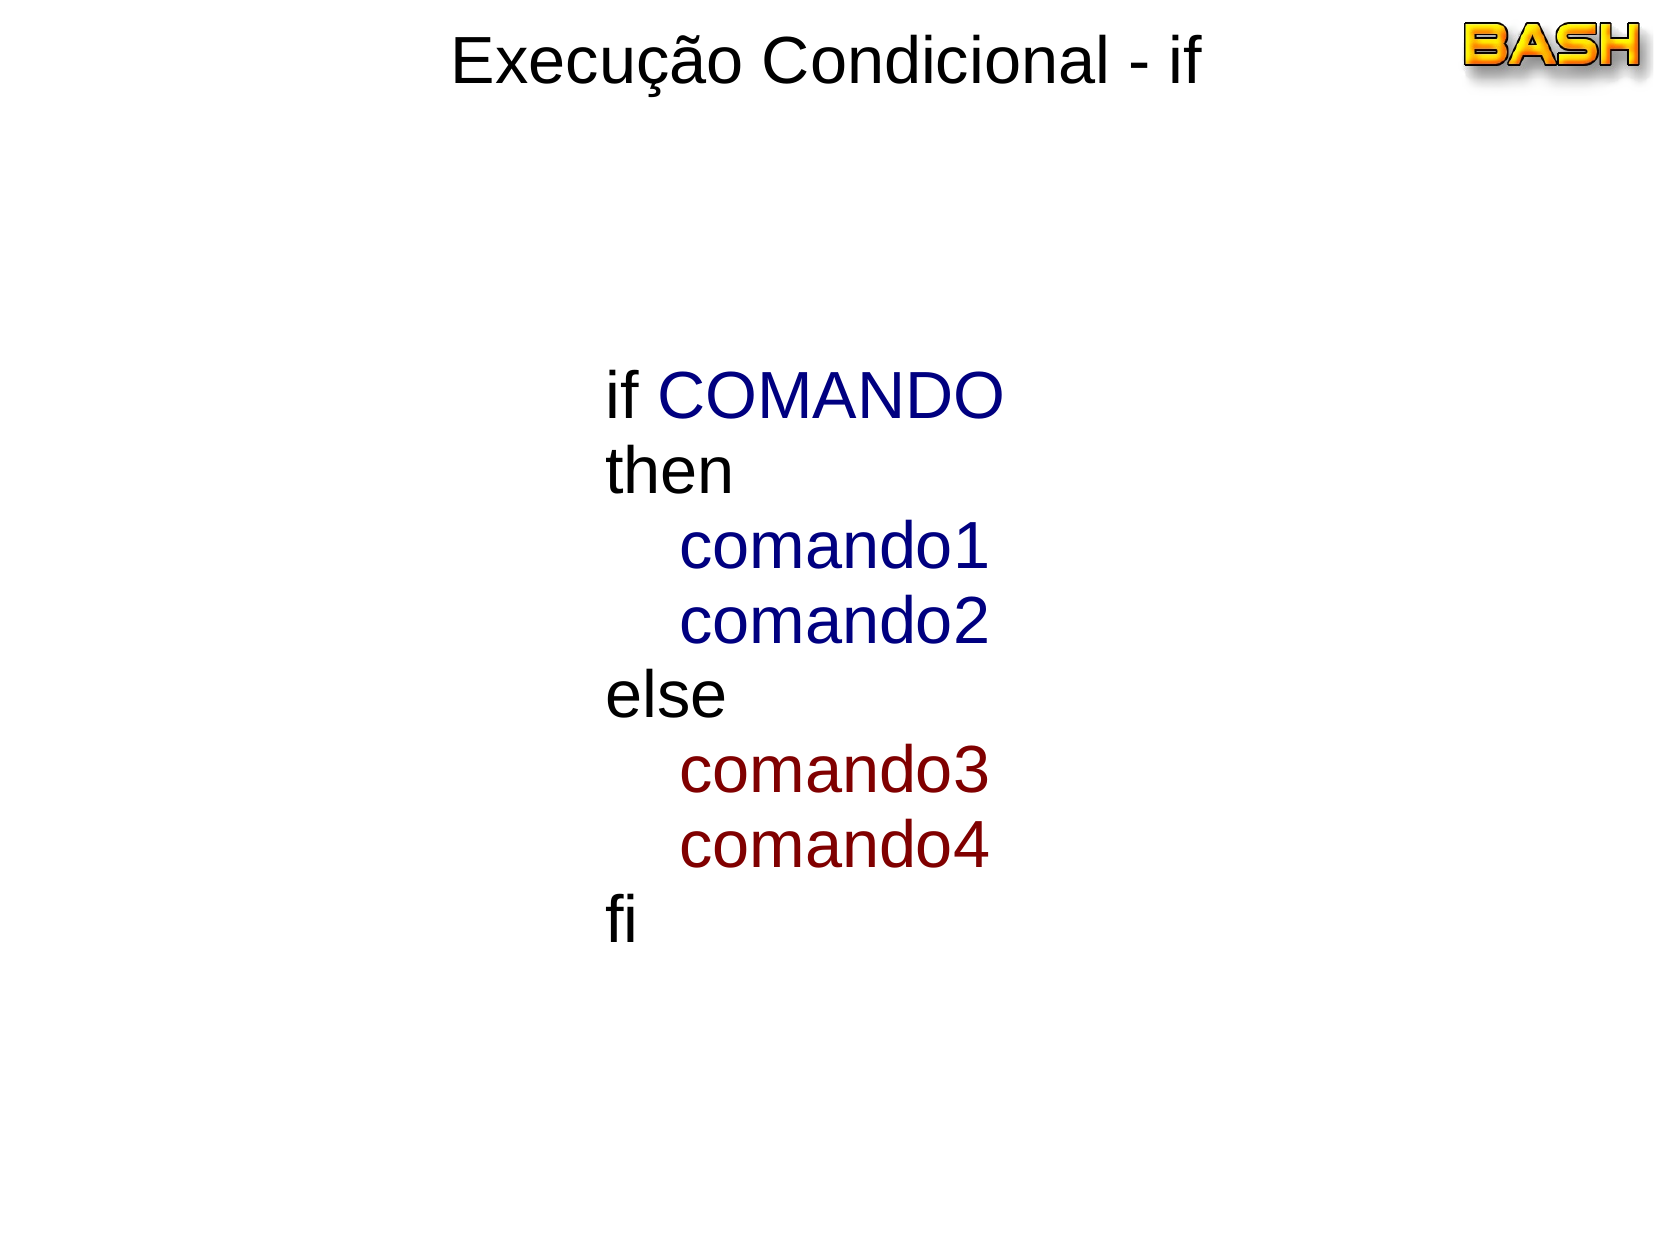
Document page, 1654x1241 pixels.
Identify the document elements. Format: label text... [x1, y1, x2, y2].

title Execução Condicional - if [82, 22, 1571, 98]
picture [1450, 0, 1654, 96]
title if COMANDO then comando1 comando2 else comando3 comando4 fi [605, 358, 1049, 957]
